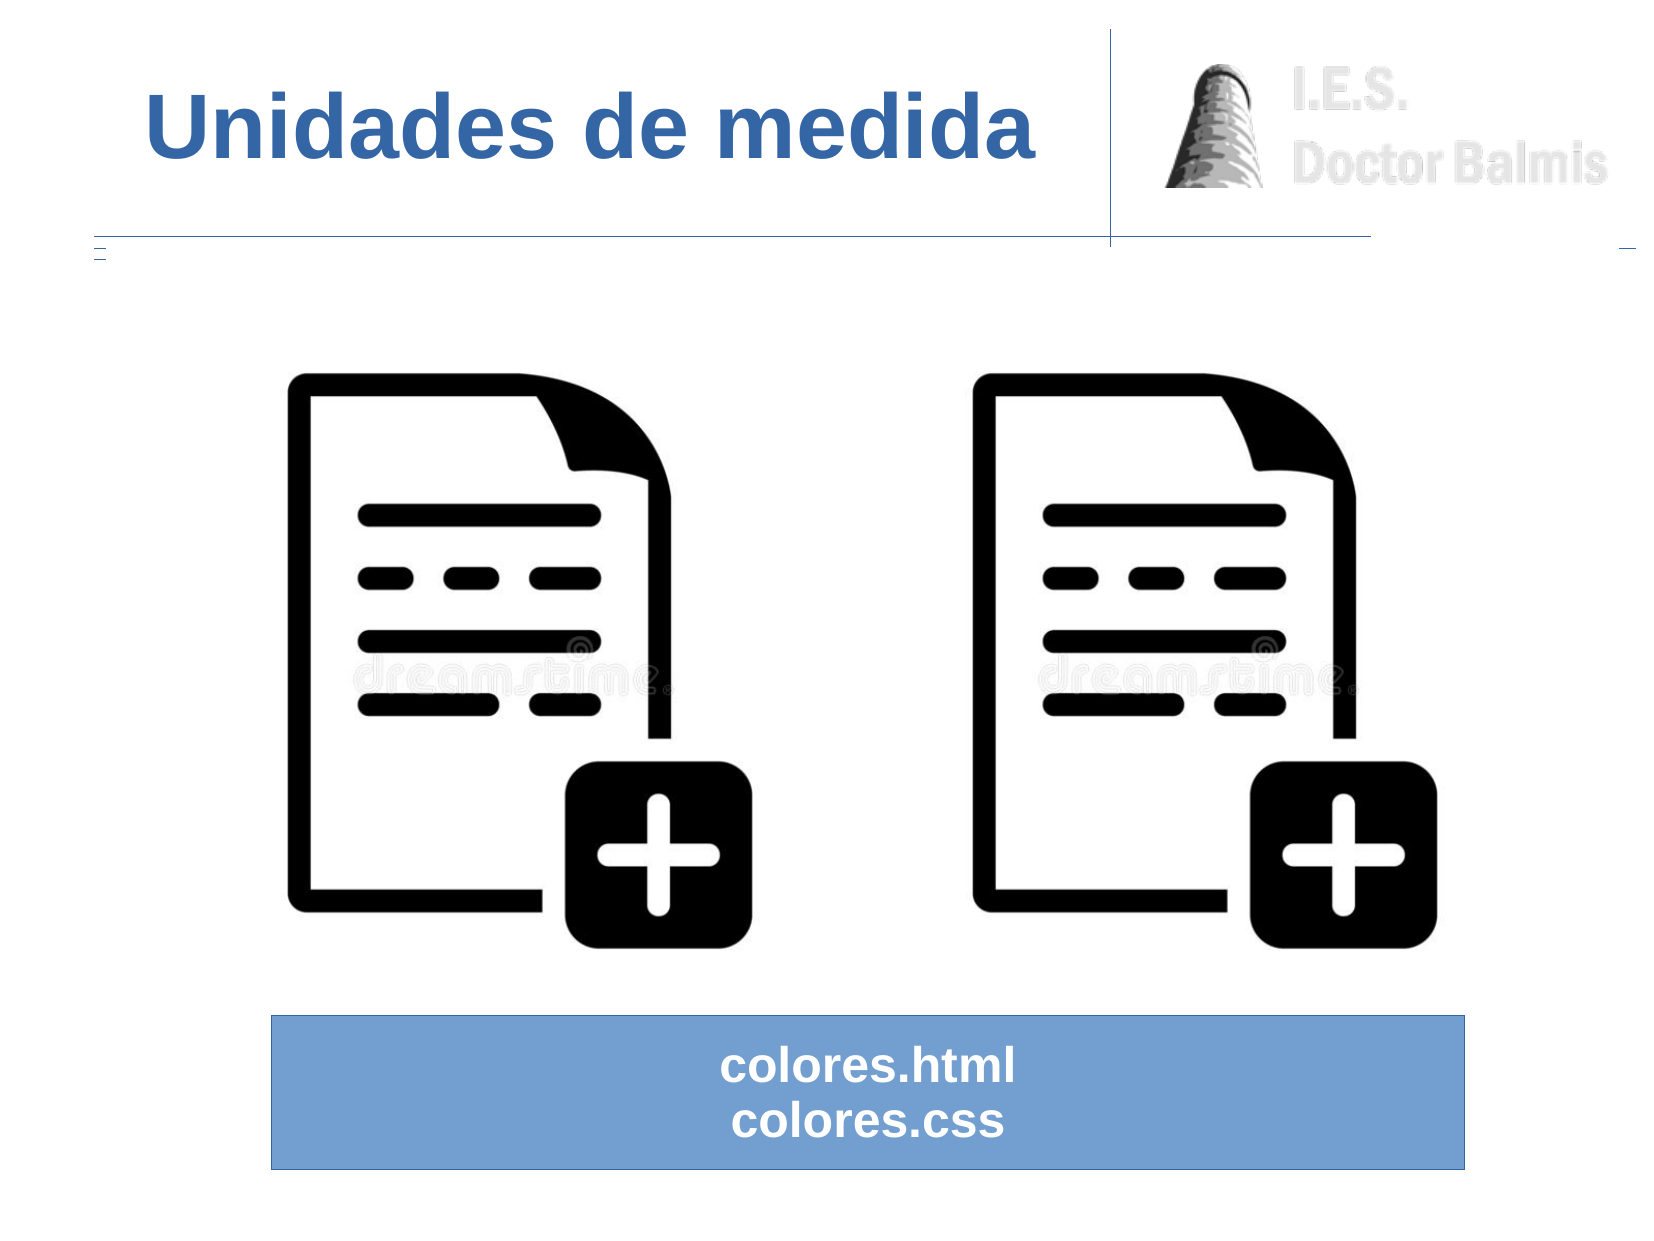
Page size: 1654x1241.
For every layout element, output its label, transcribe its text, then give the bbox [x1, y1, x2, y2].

text_box colores.html colores.css [271, 1015, 1465, 1170]
picture [1133, 64, 1619, 188]
title Unidades de medida [118, 23, 1063, 231]
picture [106, 247, 1619, 1075]
